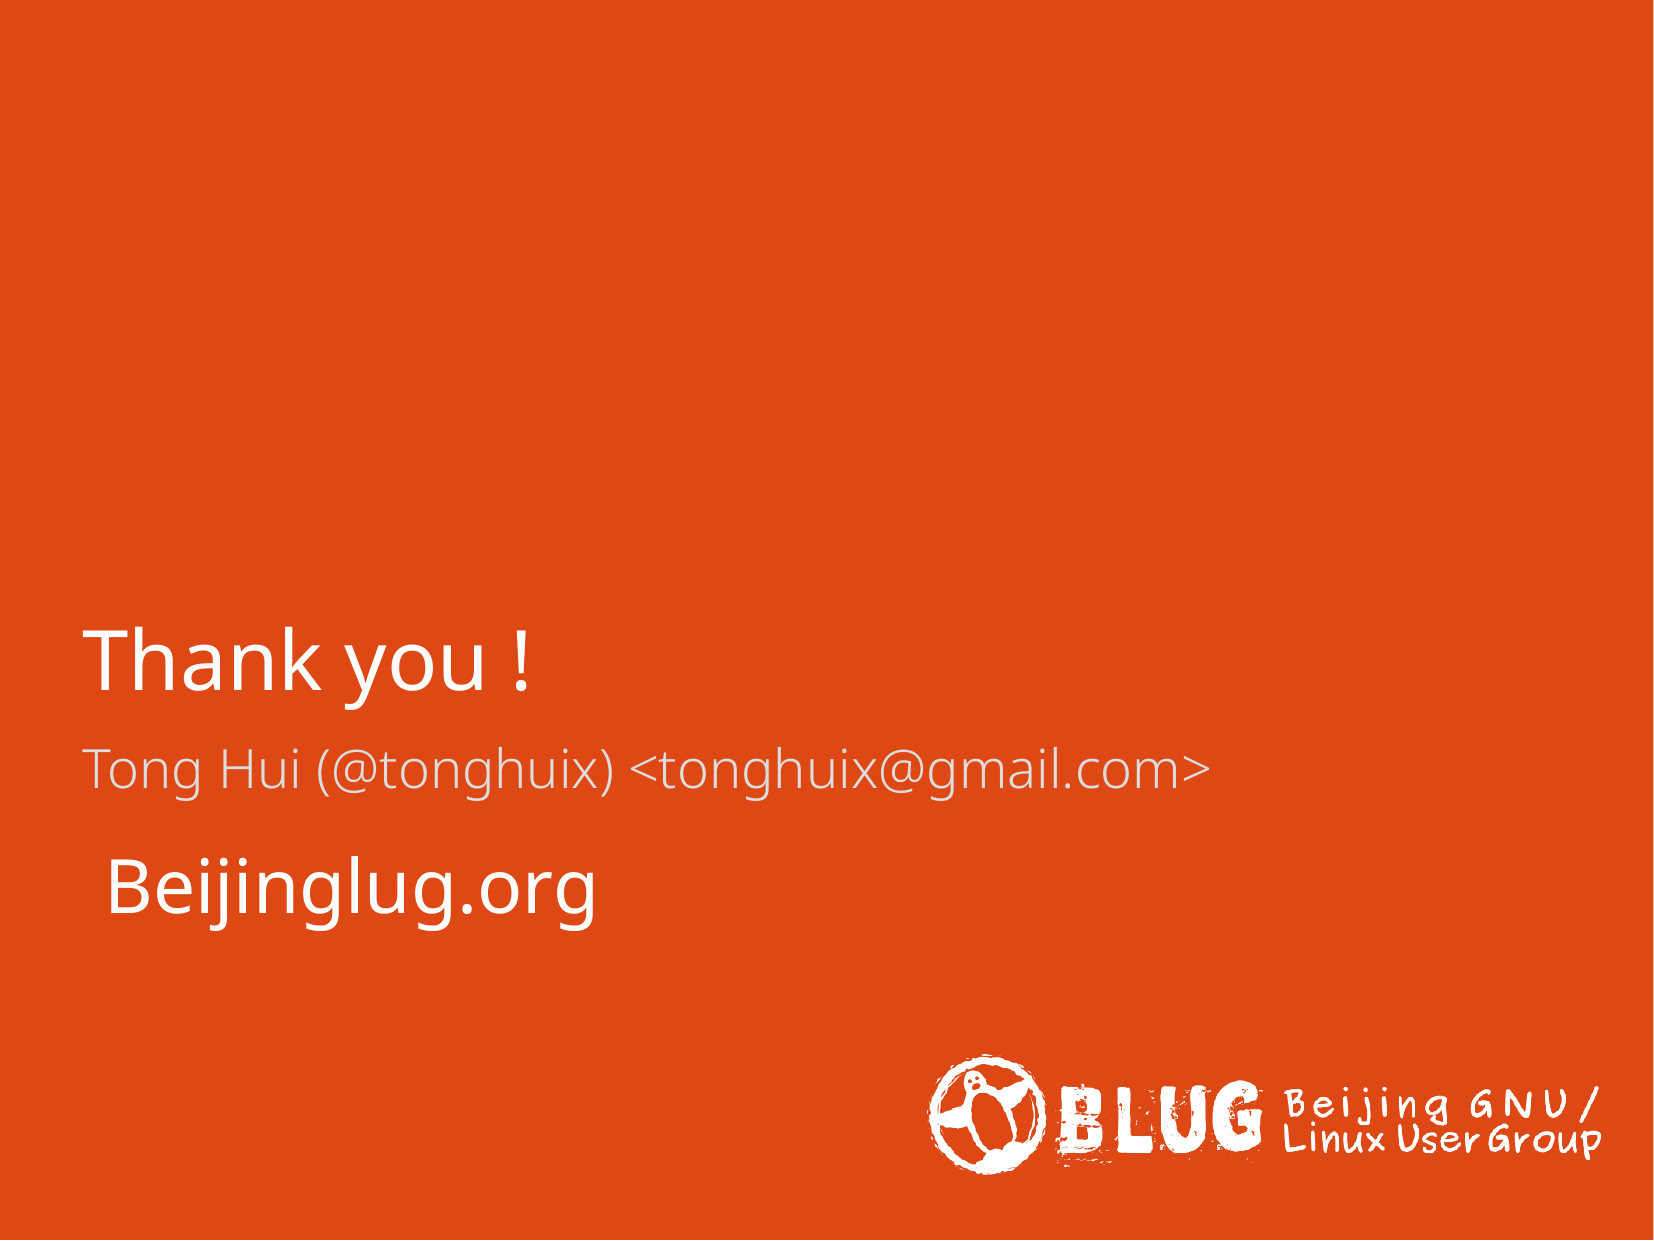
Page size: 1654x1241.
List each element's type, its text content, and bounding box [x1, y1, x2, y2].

picture [927, 1054, 1601, 1175]
text_box Beijinglug.org [89, 826, 733, 952]
subtitle Tong Hui (@tonghuix) <tonghuix@gmail.com> [82, 726, 1571, 810]
title Thank you ! [82, 590, 1571, 726]
